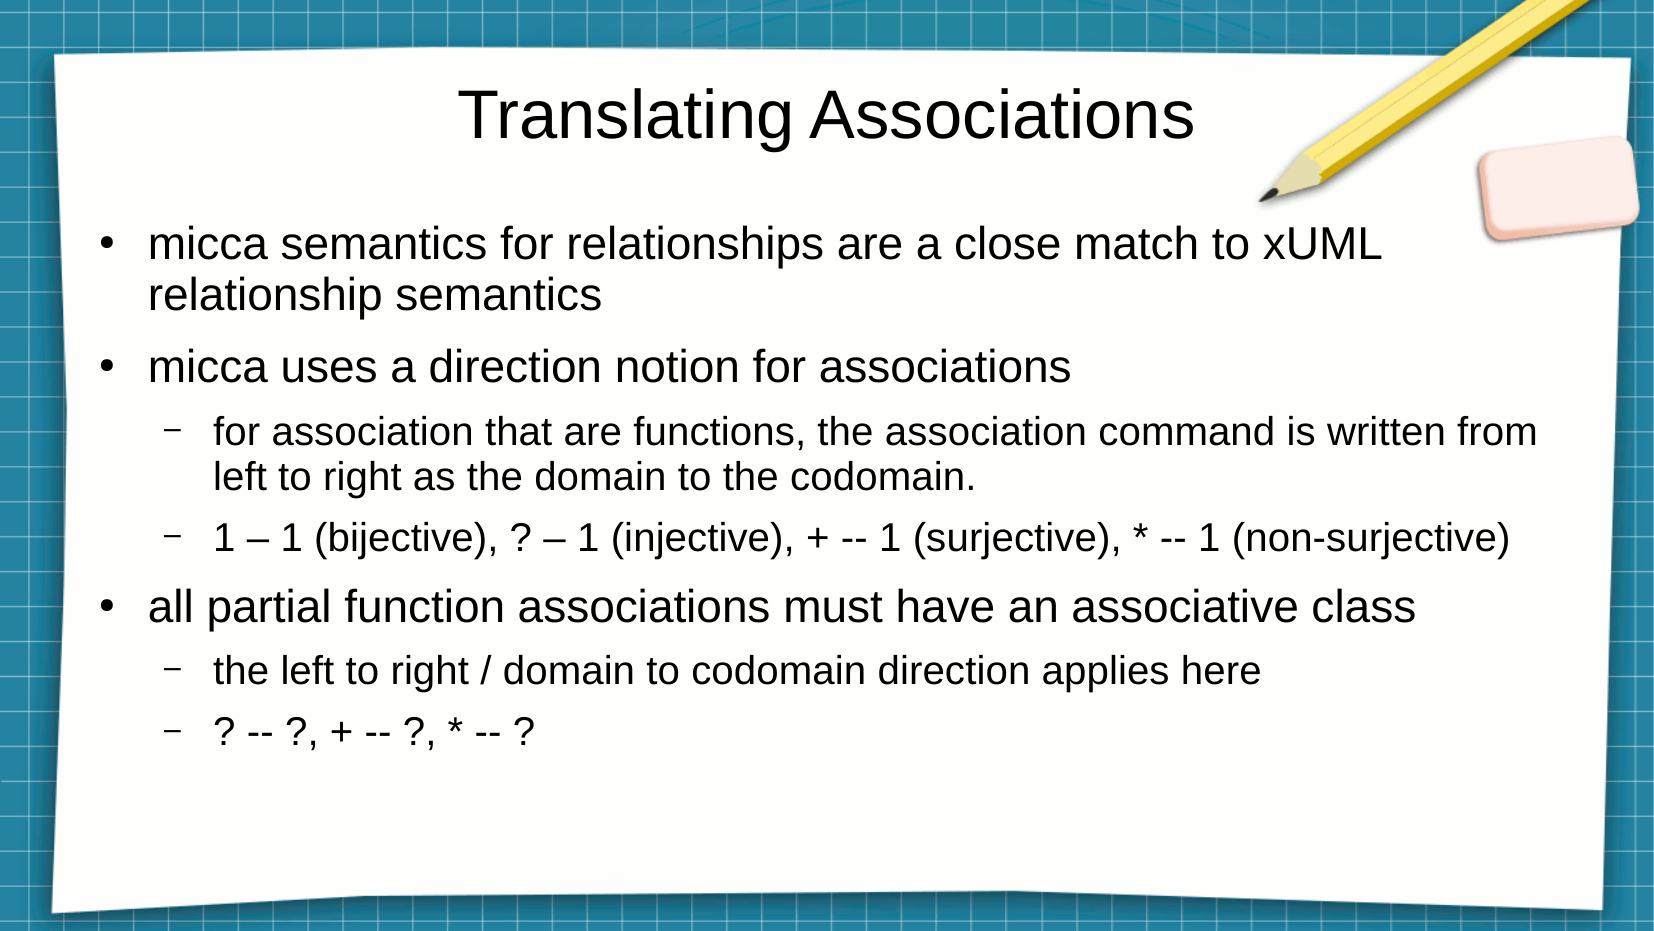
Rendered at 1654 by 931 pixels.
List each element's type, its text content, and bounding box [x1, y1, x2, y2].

list micca semantics for relationships are a close match to xUML relationship semantics micca uses a direction notion for associations for association that are functions, the association command is written from left to right as the domain to the codomain. 1 – 1 (bijective), ? – 1 (injective), + -- 1 (surjective), * -- 1 (non-surjective) all partial function associations must have an associative class the left to right / domain to codomain direction applies here ? -- ?, + -- ?, * -- ? [82, 217, 1571, 758]
picture [0, 0, 1654, 931]
title Translating Associations [82, 37, 1571, 193]
